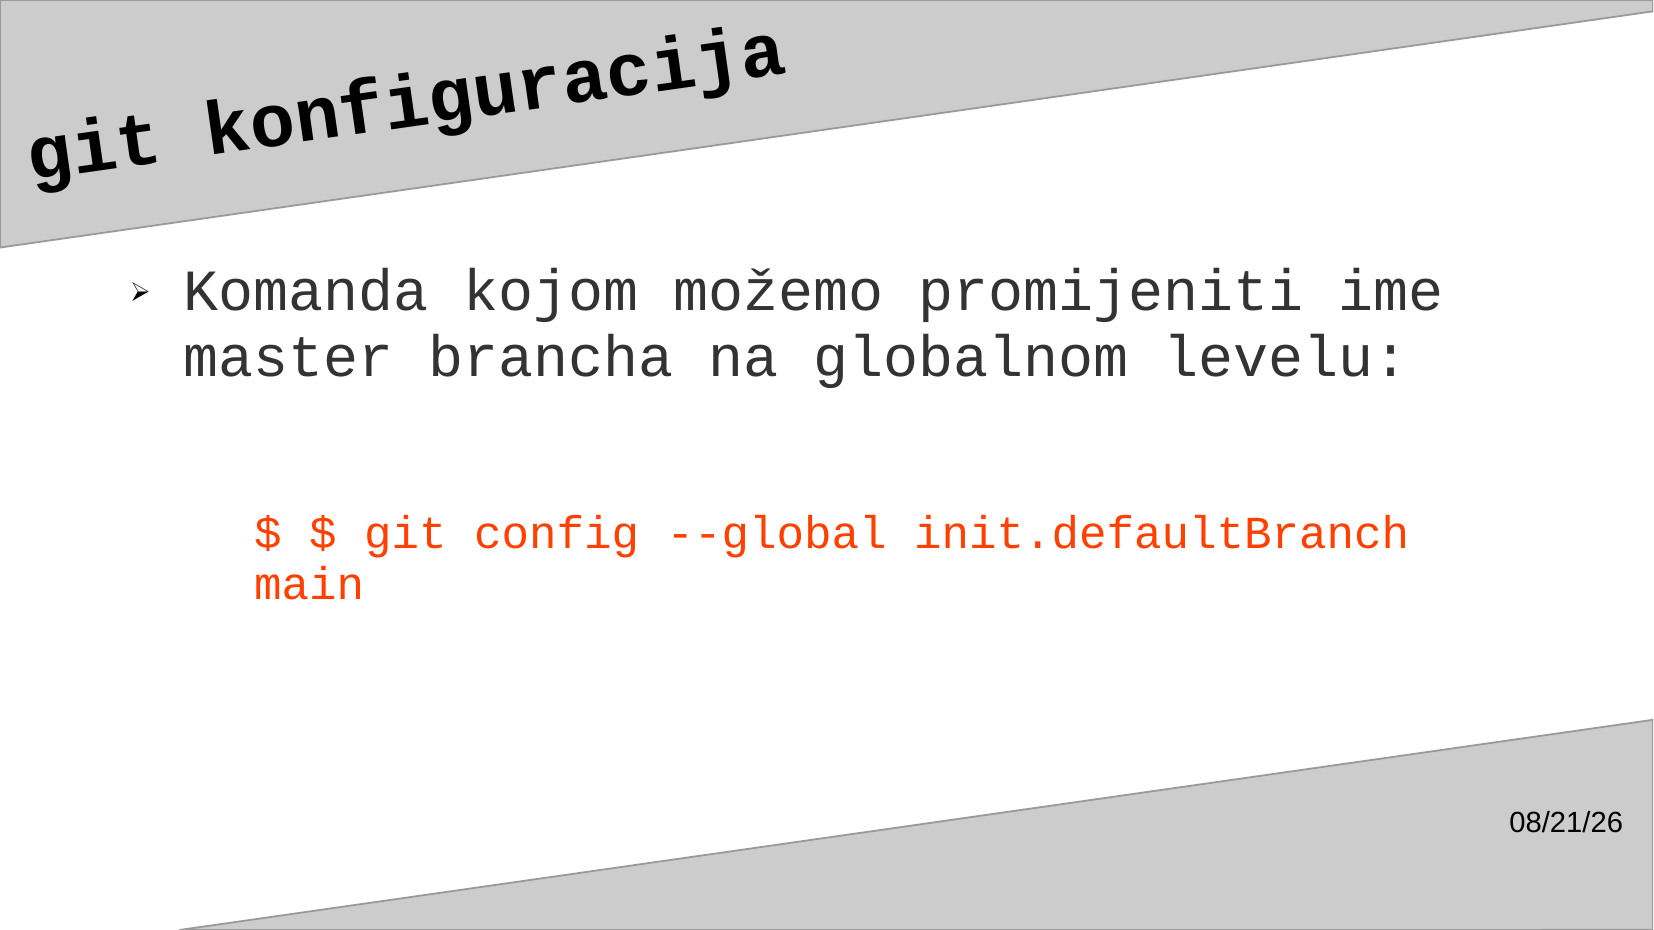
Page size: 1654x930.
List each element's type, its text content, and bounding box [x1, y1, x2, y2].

title git konfiguracija [16, 0, 1501, 239]
list Komanda kojom možemo promijeniti ime master brancha na globalnom levelu: $ $ git config --global init.defaultBranch main [112, 262, 1493, 840]
